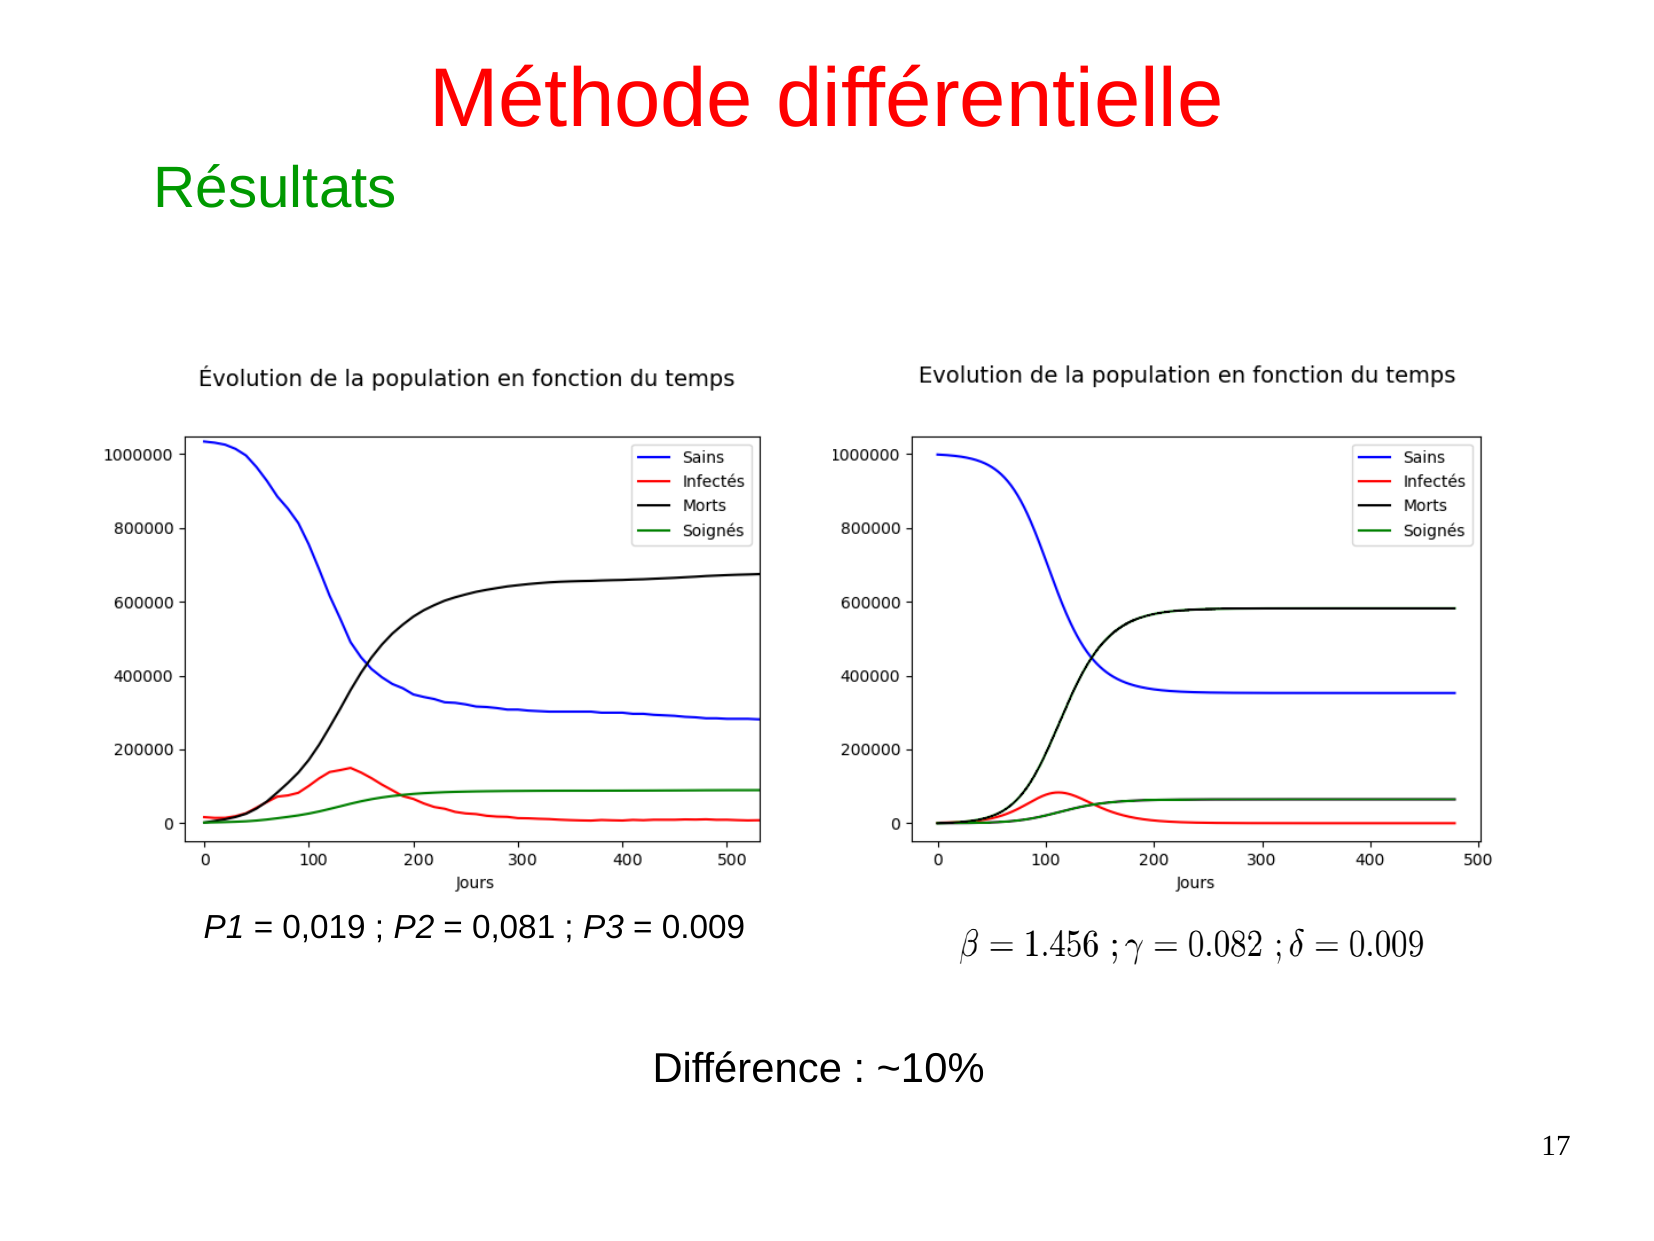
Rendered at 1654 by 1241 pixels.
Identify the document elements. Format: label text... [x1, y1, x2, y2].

text_box P1 = 0,019 ; P2 = 0,081 ; P3 = 0.009 [188, 901, 804, 954]
picture [100, 354, 1554, 987]
title Méthode différentielle [82, 0, 1571, 201]
list Résultats [82, 201, 1571, 875]
text_box Différence : ~10% [637, 1037, 1016, 1099]
